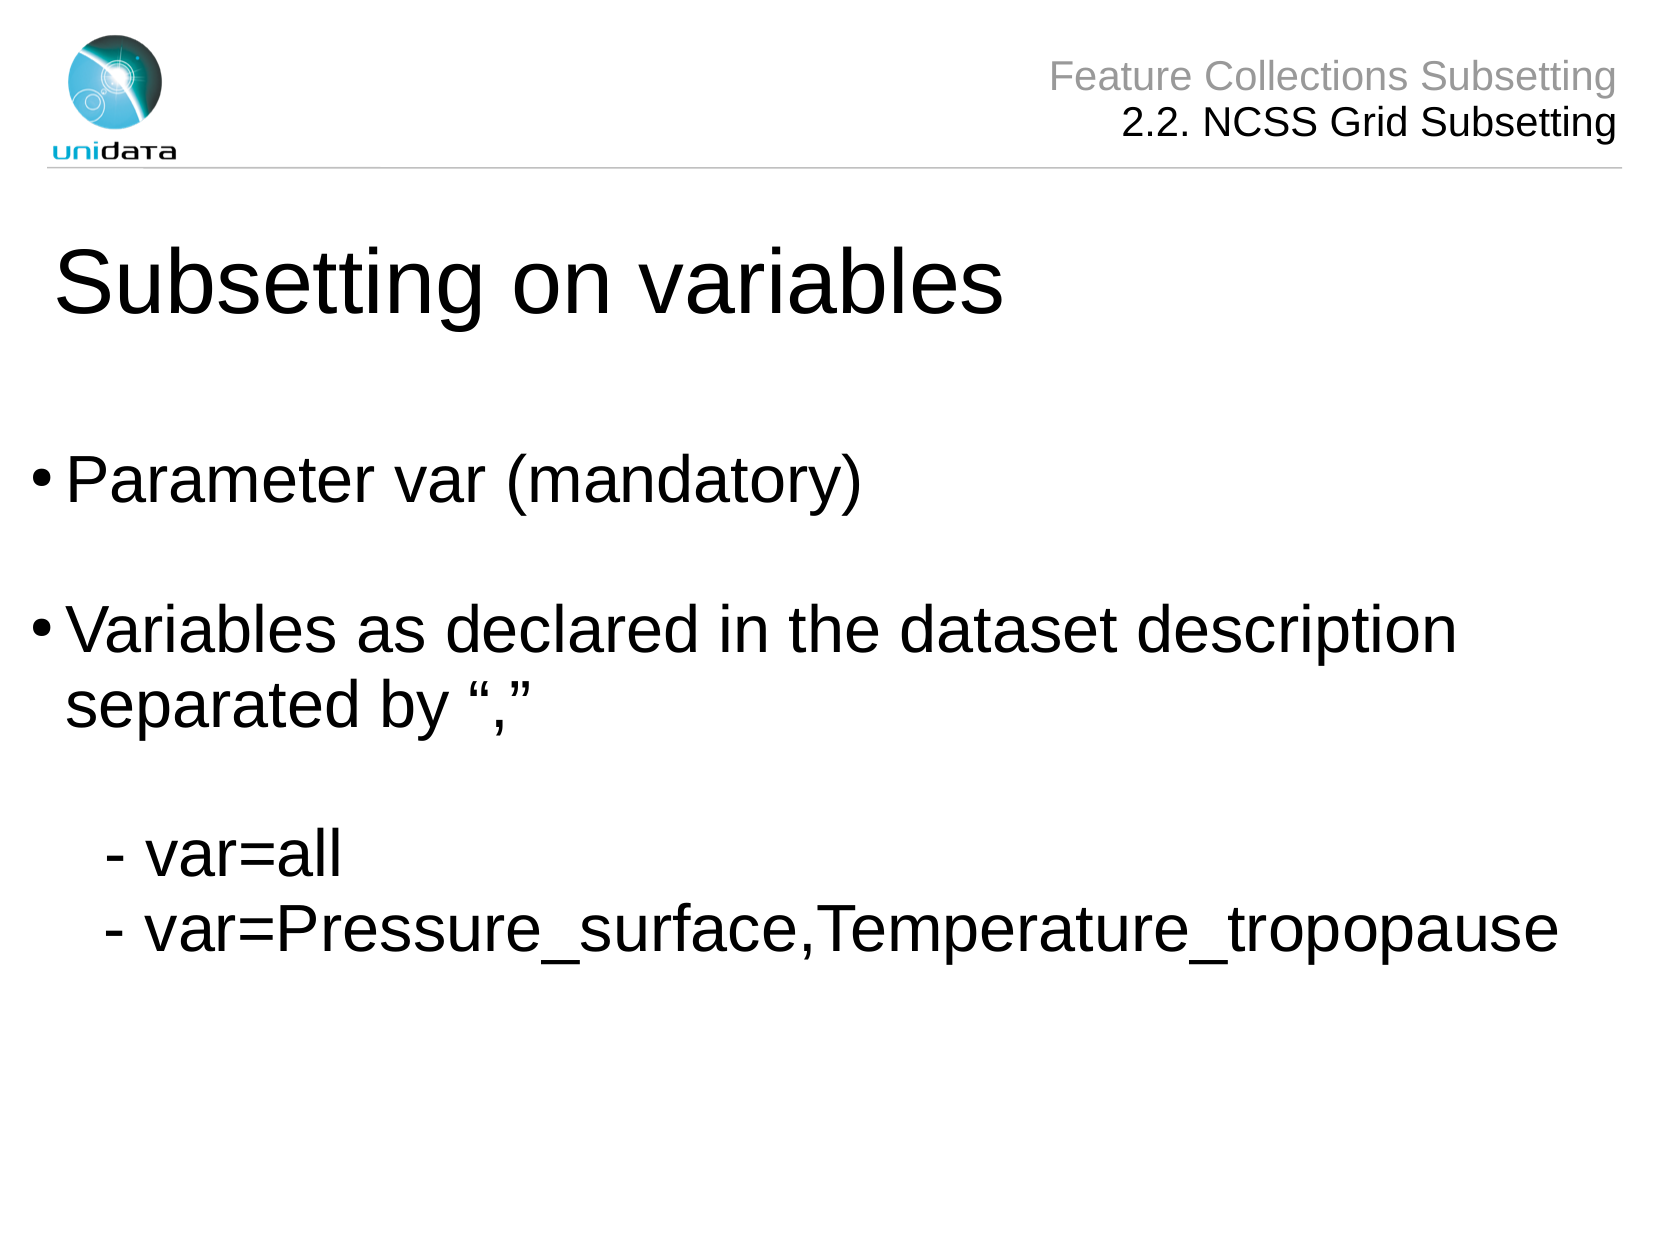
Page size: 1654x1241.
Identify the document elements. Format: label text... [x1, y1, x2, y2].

text_box Parameter var (mandatory) Variables as declared in the dataset description separated by “,” - var=all - var=Pressure_surface,Temperature_tropopause [15, 435, 1654, 1048]
title Subsetting on variables [53, 179, 1542, 387]
picture [41, 23, 187, 174]
text_box Feature Collections Subsetting 2.2. NCSS Grid Subsetting [980, 41, 1618, 158]
